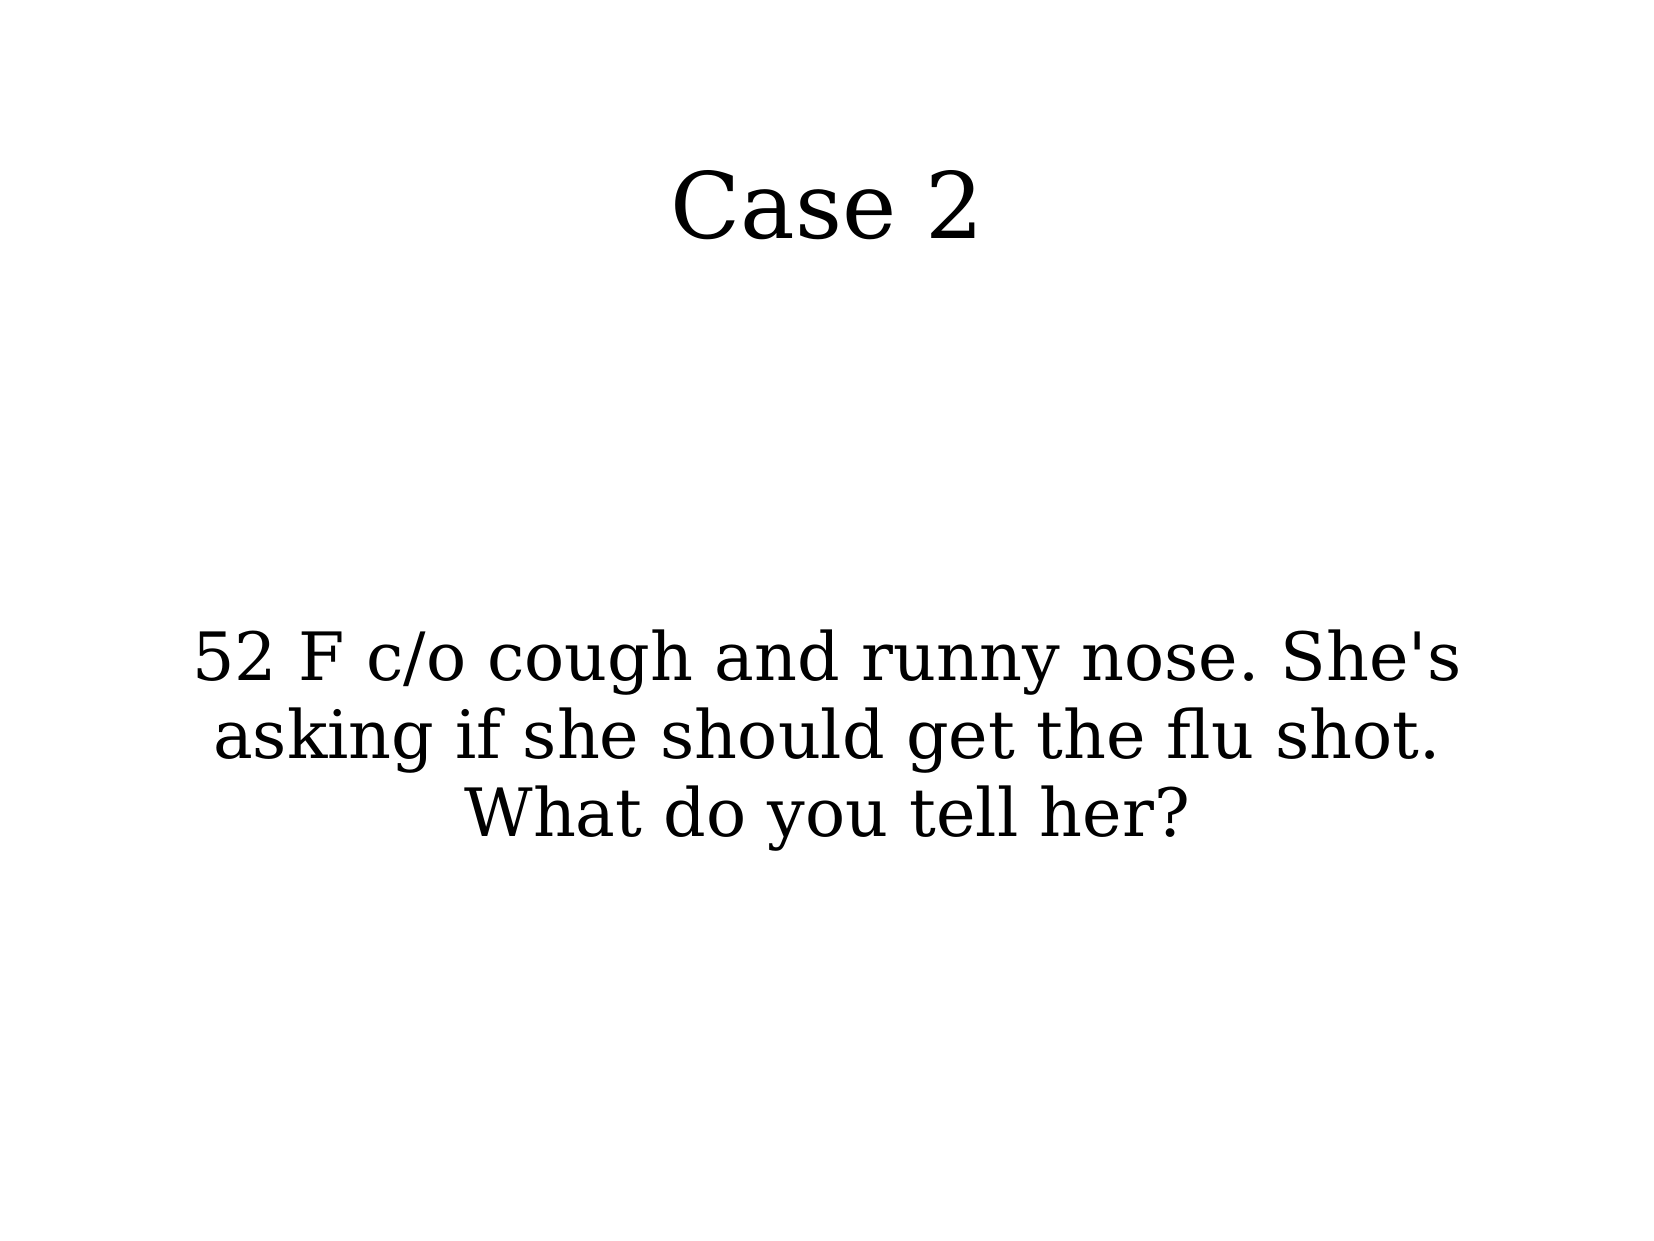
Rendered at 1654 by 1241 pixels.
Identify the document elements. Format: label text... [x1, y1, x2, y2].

title Case 2 [121, 102, 1534, 311]
subtitle 52 F c/o cough and runny nose. She's asking if she should get the flu shot. What do you tell her? [121, 344, 1534, 1127]
